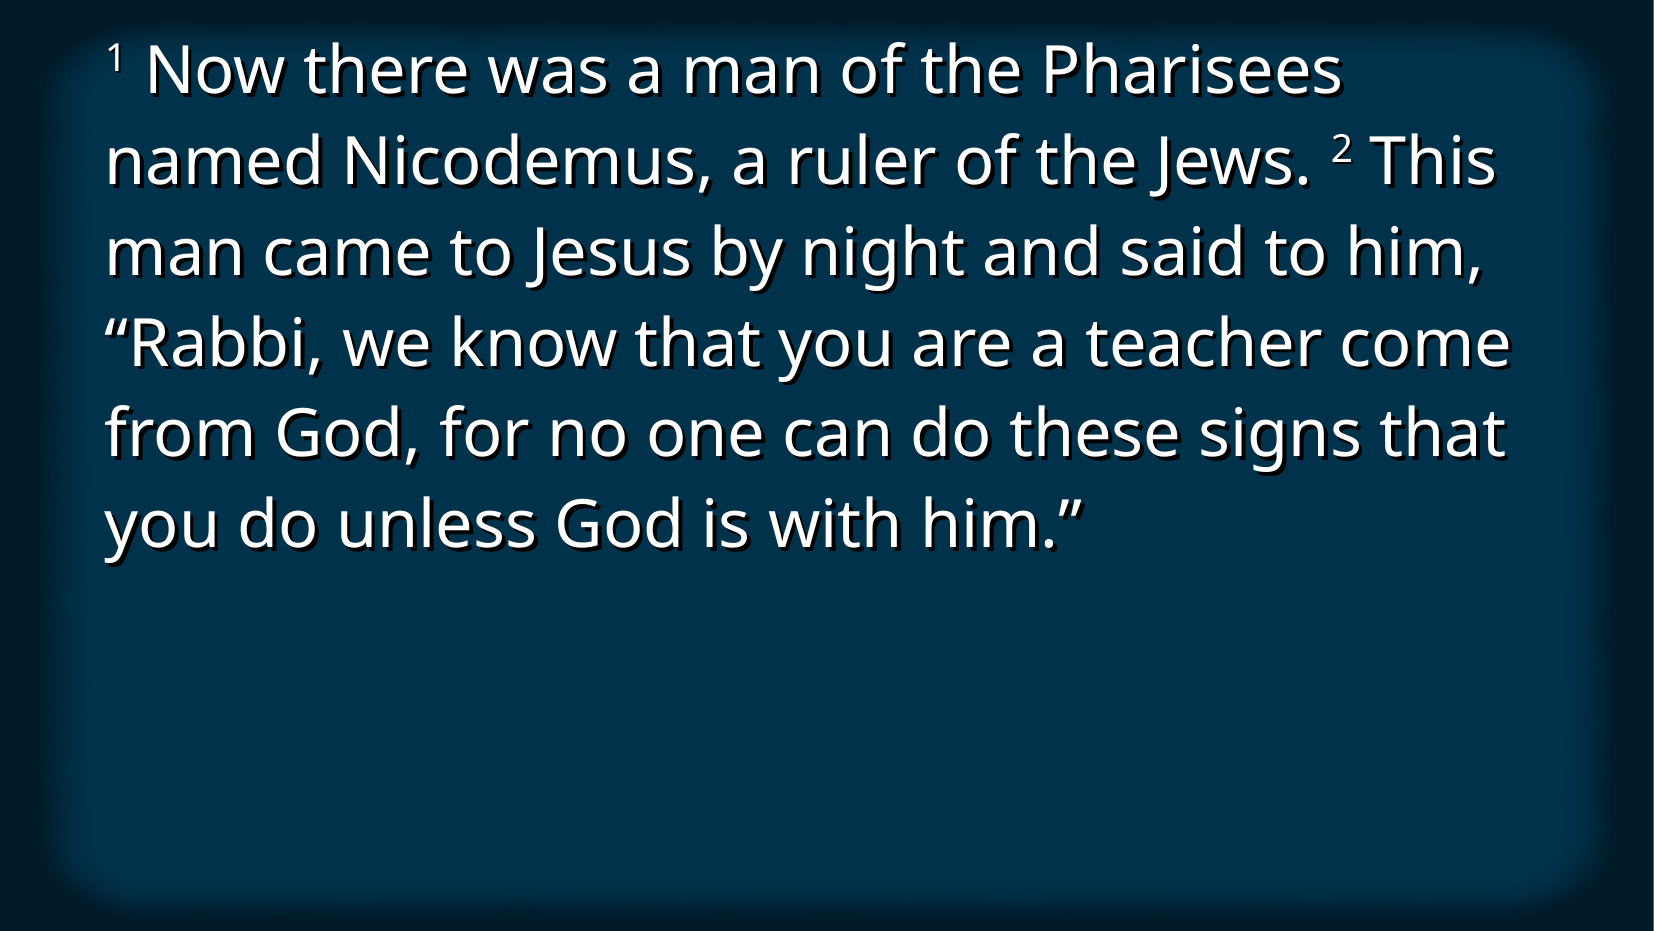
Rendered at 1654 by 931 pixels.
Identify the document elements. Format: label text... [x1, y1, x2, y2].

picture [0, 0, 1654, 931]
text_box 1 Now there was a man of the Pharisees named Nicodemus, a ruler of the Jews. 2 This man came to Jesus by night and said to him, “Rabbi, we know that you are a teacher come from God, for no one can do these signs that you do unless God is with him.” [90, 15, 1576, 563]
